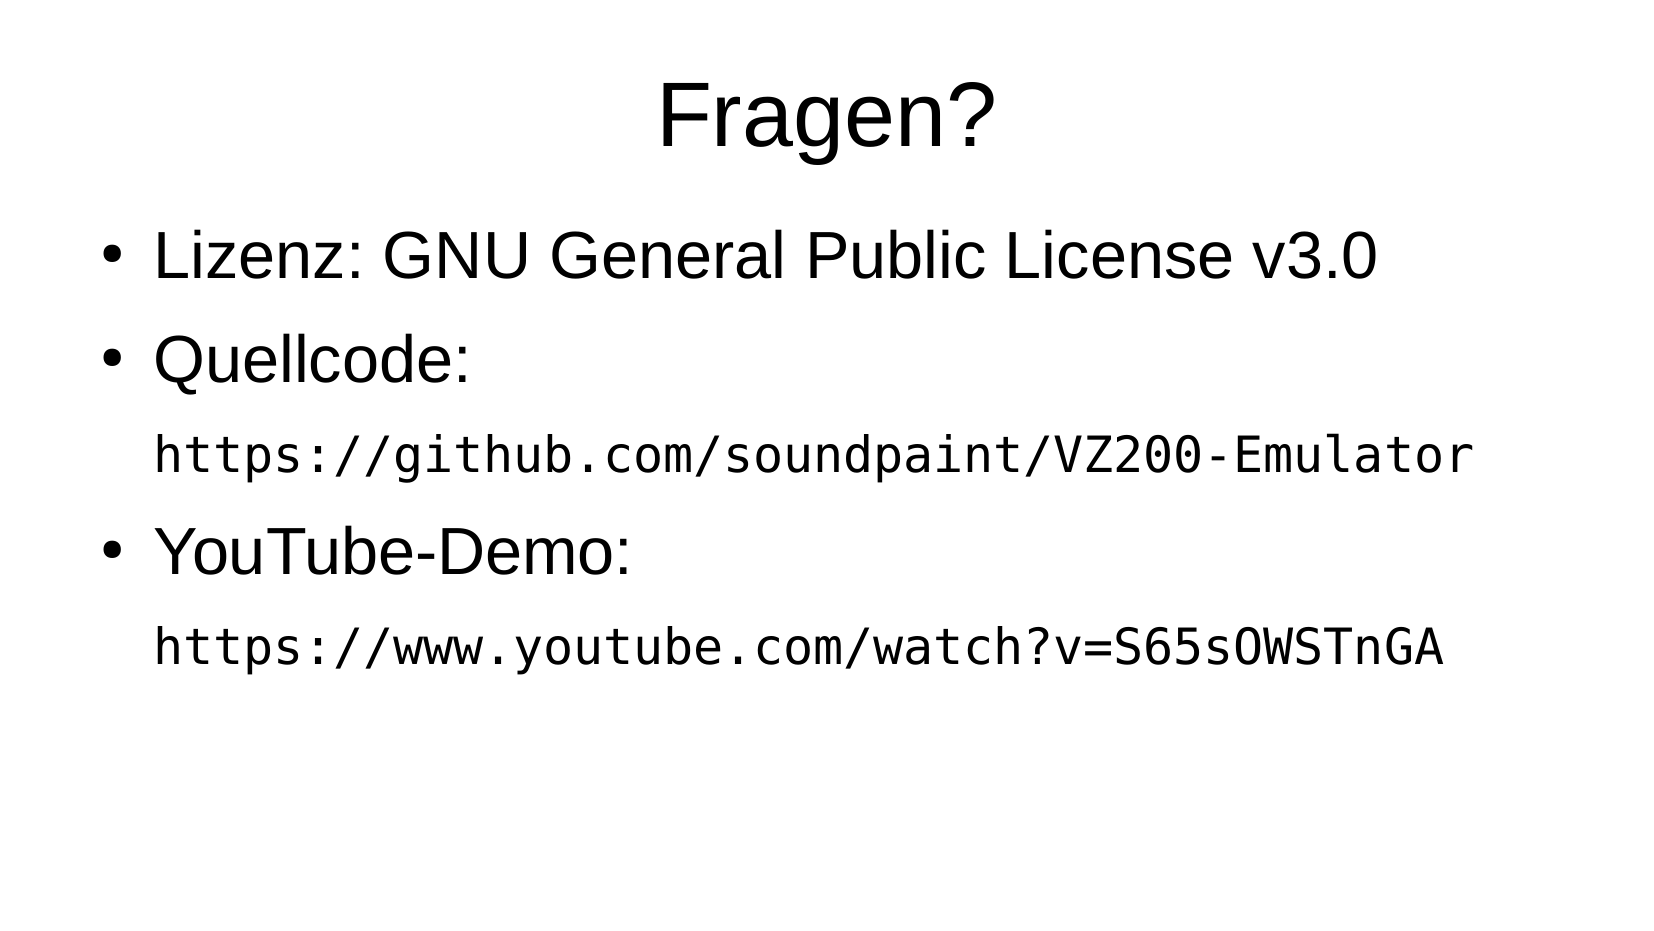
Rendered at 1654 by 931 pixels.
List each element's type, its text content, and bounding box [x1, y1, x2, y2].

title Fragen? [82, 37, 1571, 193]
list Lizenz: GNU General Public License v3.0 Quellcode: https://github.com/soundpaint/VZ200-Emulator YouTube-Demo: https://www.youtube.com/watch?v=S65sOWSTnGA [82, 217, 1571, 758]
